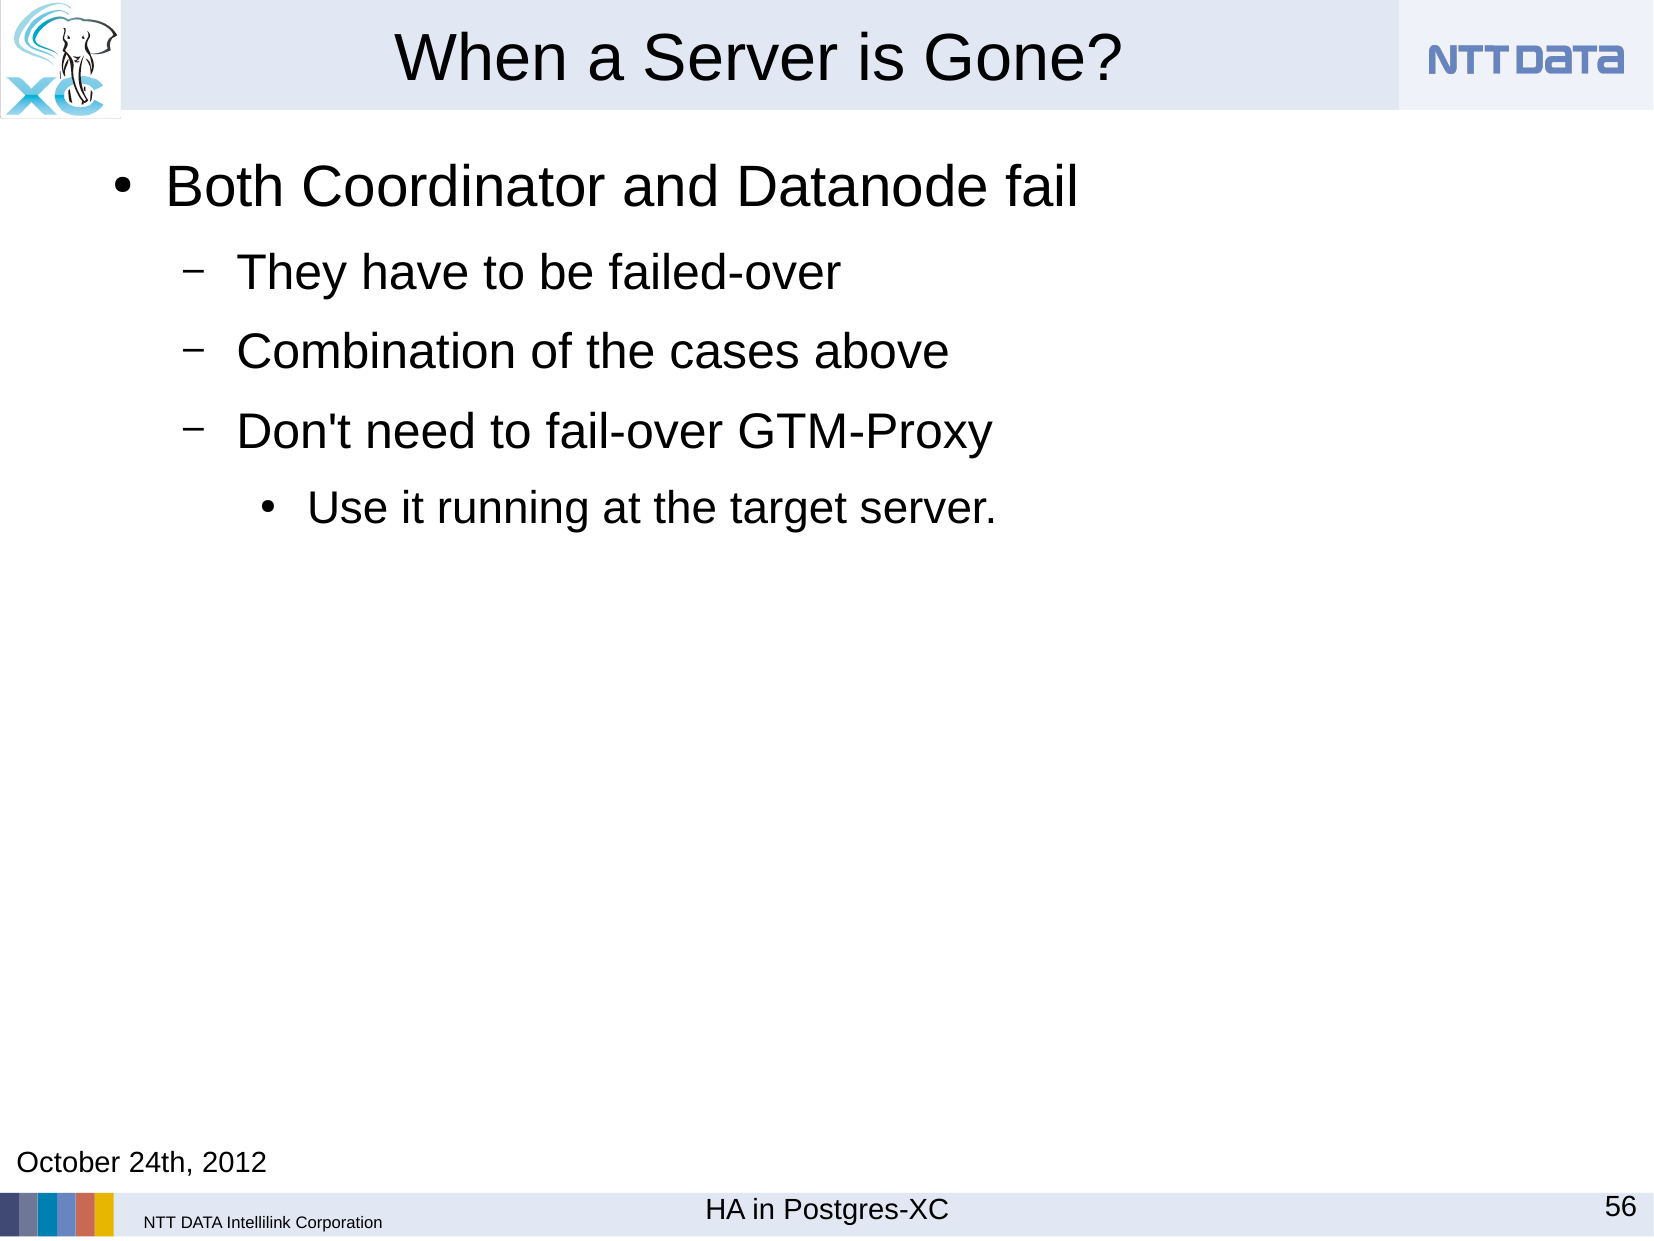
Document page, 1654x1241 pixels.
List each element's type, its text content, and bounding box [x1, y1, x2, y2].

picture [0, 0, 121, 119]
title When a Server is Gone? [120, 3, 1399, 110]
list Both Coordinator and Datanode fail They have to be failed-over Combination of the cases above Don't need to fail-over GTM-Proxy Use it running at the target server. [94, 153, 1583, 873]
picture [1429, 45, 1624, 74]
